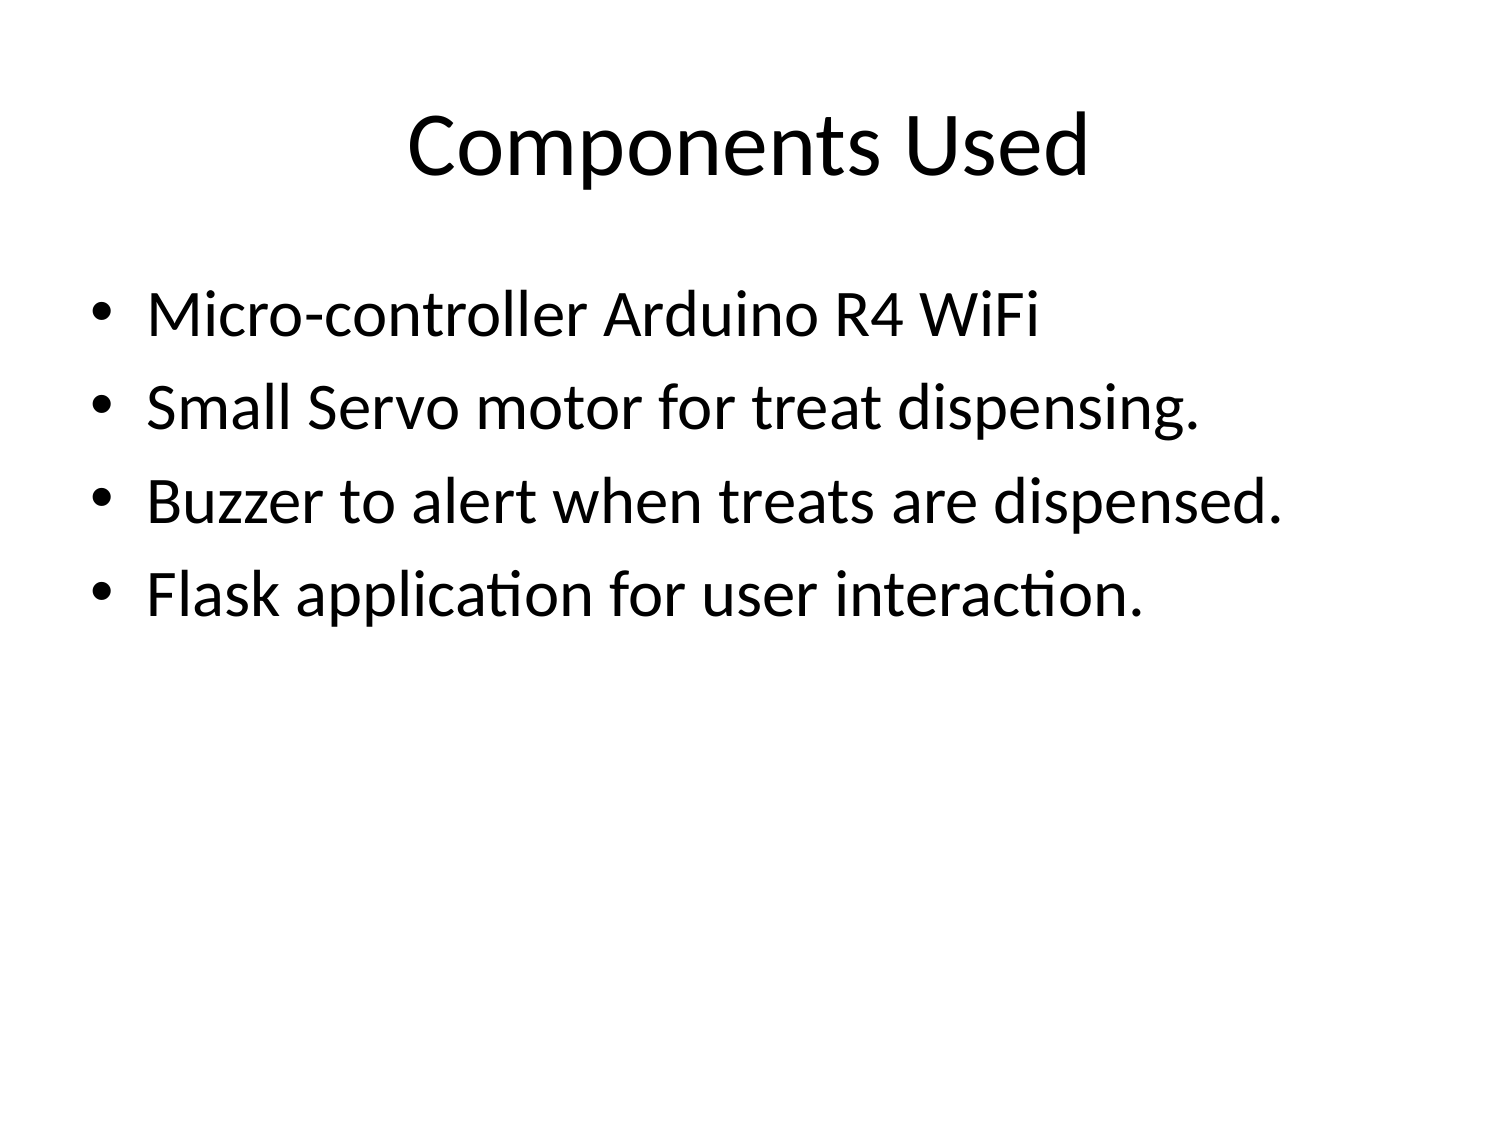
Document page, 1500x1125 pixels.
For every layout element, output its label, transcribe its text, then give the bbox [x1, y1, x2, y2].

title Components Used [75, 45, 1425, 233]
list Micro-controller Arduino R4 WiFi Small Servo motor for treat dispensing. Buzzer to alert when treats are dispensed. Flask application for user interaction. [75, 262, 1425, 1005]
